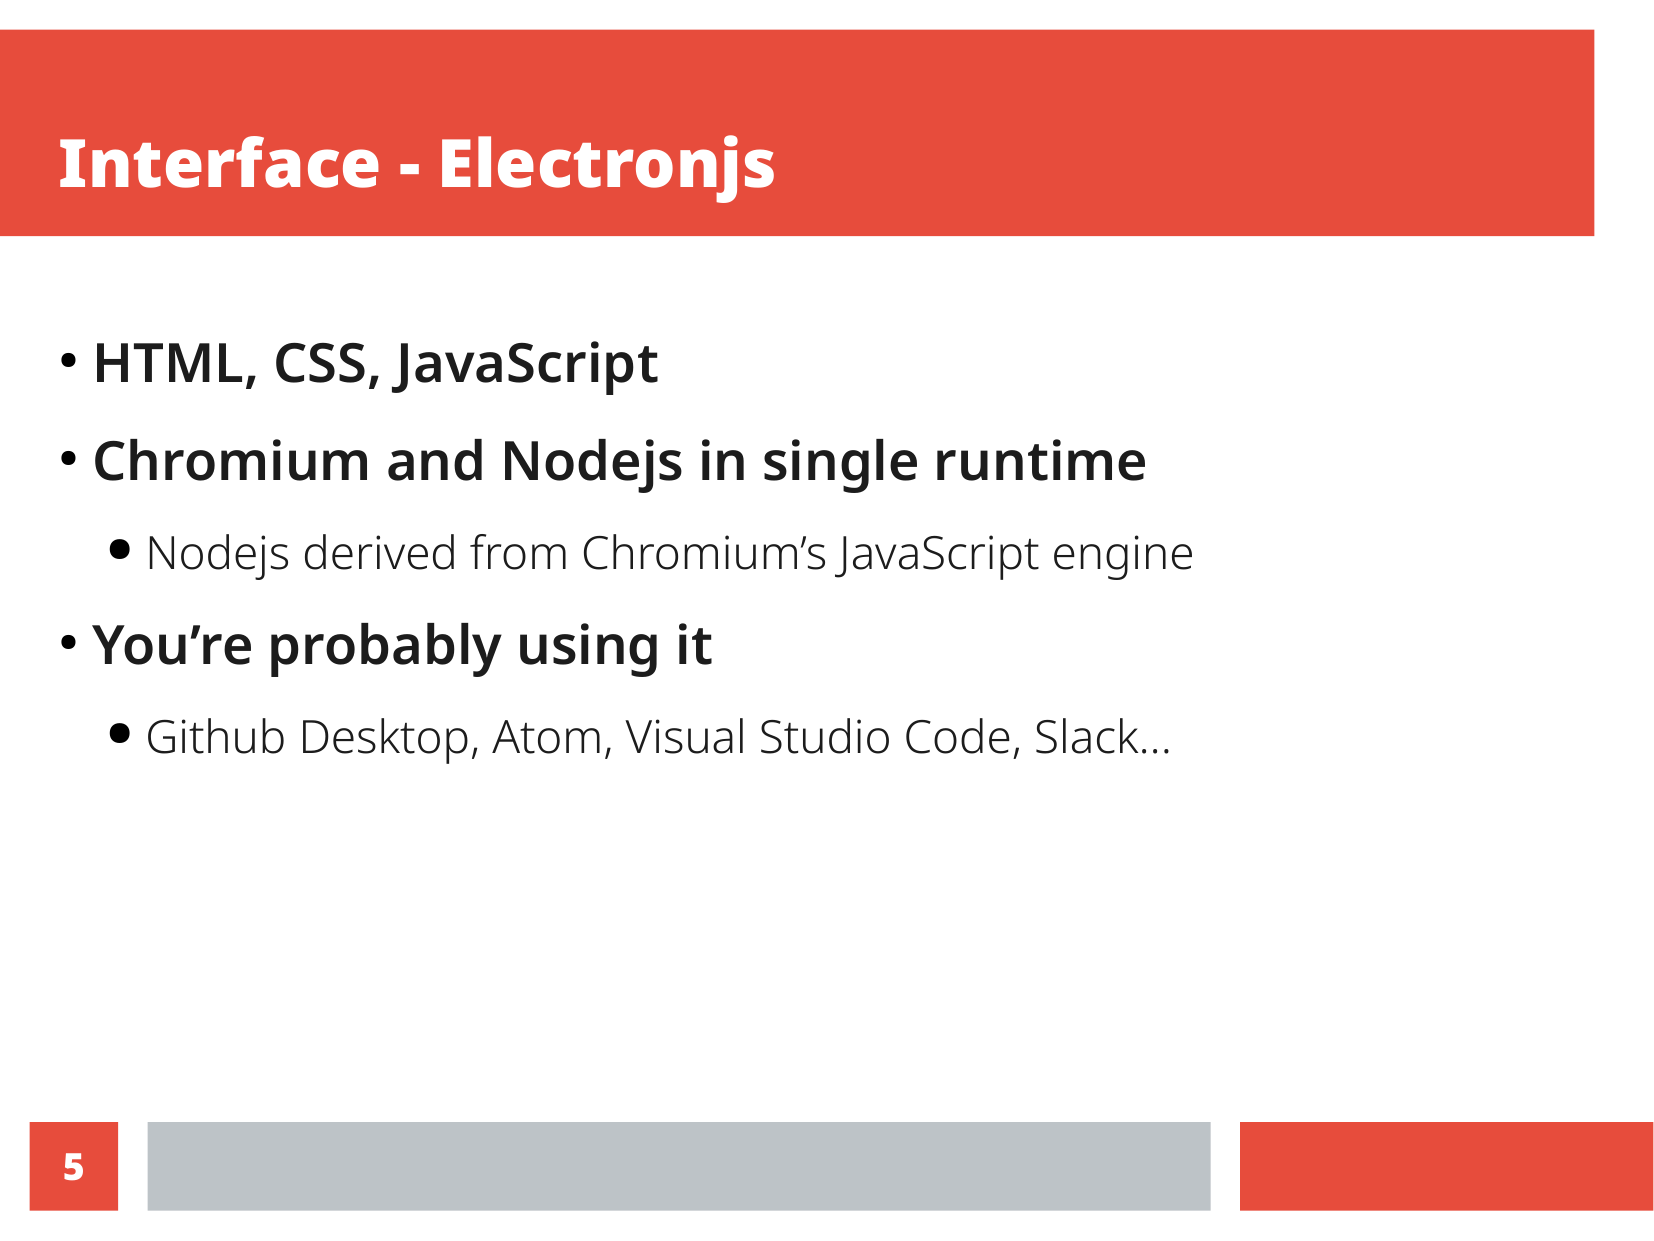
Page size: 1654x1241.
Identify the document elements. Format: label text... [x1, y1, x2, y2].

list HTML, CSS, JavaScript Chromium and Nodejs in single runtime Nodejs derived from Chromium’s JavaScript engine You’re probably using it Github Desktop, Atom, Visual Studio Code, Slack... [59, 324, 1565, 1093]
title Interface - Electronjs [59, 59, 1595, 207]
